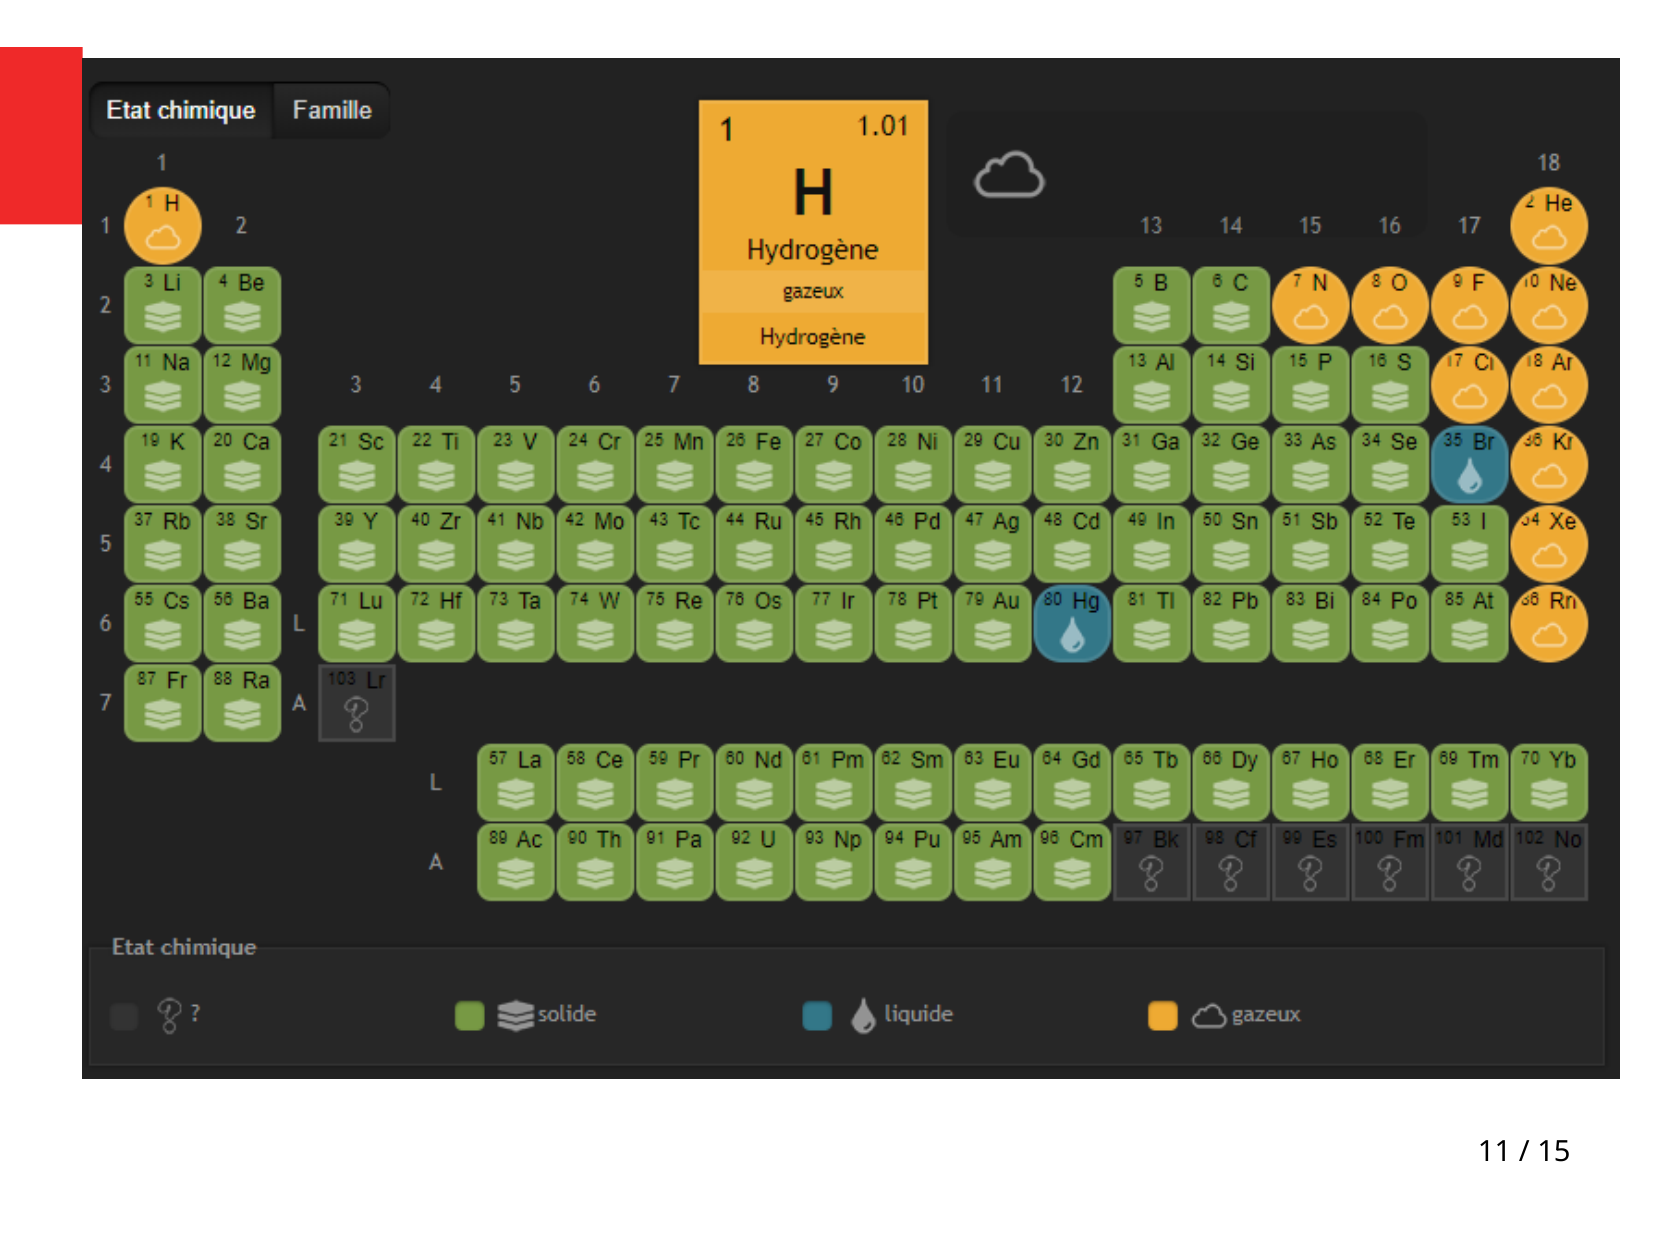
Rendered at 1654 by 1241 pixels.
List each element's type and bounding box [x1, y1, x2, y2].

picture [82, 58, 1620, 1079]
